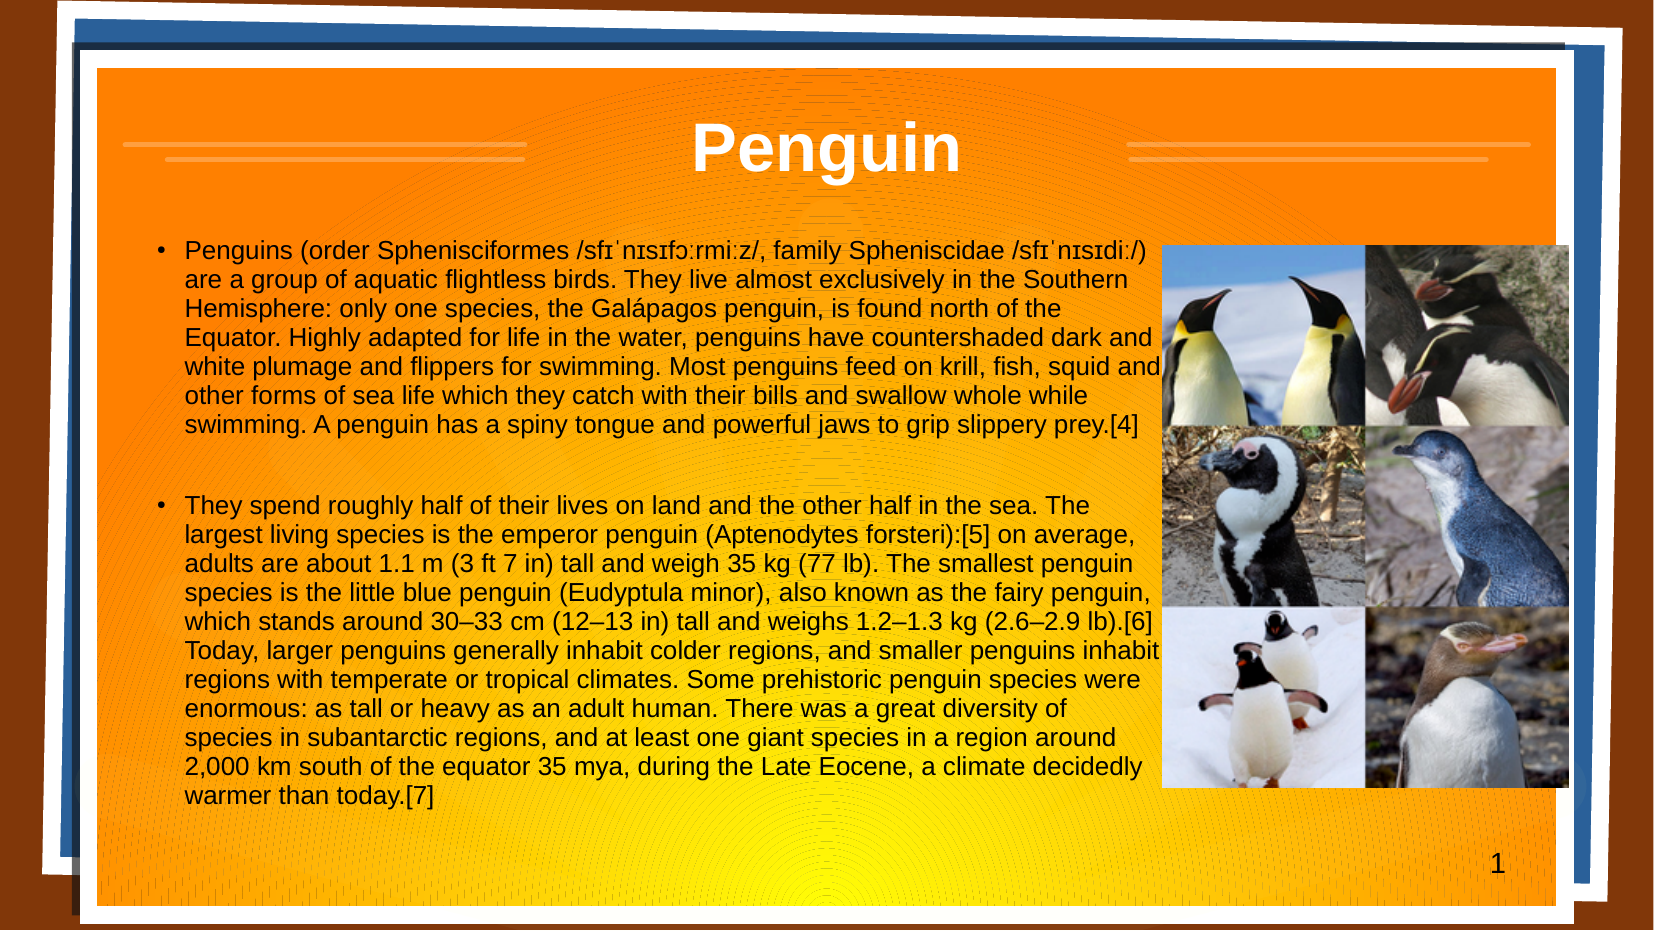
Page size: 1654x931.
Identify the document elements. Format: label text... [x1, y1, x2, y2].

list Penguins (order Sphenisciformes /sfɪˈnɪsɪfɔːrmiːz/, family Spheniscidae /sfɪˈnɪsɪdiː/) are a group of aquatic flightless birds. They live almost exclusively in the Southern Hemisphere: only one species, the Galápagos penguin, is found north of the Equator. Highly adapted for life in the water, penguins have countershaded dark and white plumage and flippers for swimming. Most penguins feed on krill, fish, squid and other forms of sea life which they catch with their bills and swallow whole while swimming. A penguin has a spiny tongue and powerful jaws to grip slippery prey.[4] They spend roughly half of their lives on land and the other half in the sea. The largest living species is the emperor penguin (Aptenodytes forsteri):[5] on average, adults are about 1.1 m (3 ft 7 in) tall and weigh 35 kg (77 lb). The smallest penguin species is the little blue penguin (Eudyptula minor), also known as the fairy penguin, which stands around 30–33 cm (12–13 in) tall and weighs 1.2–1.3 kg (2.6–2.9 lb).[6] Today, larger penguins generally inhabit colder regions, and smaller penguins inhabit regions with temperate or tropical climates. Some prehistoric penguin species were enormous: as tall or heavy as an adult human. There was a great diversity of species in subantarctic regions, and at least one giant species in a region around 2,000 km south of the equator 35 mya, during the Late Eocene, a climate decidedly warmer than today.[7] [147, 236, 1163, 827]
picture [1162, 245, 1569, 788]
title Penguin [531, 73, 1123, 222]
